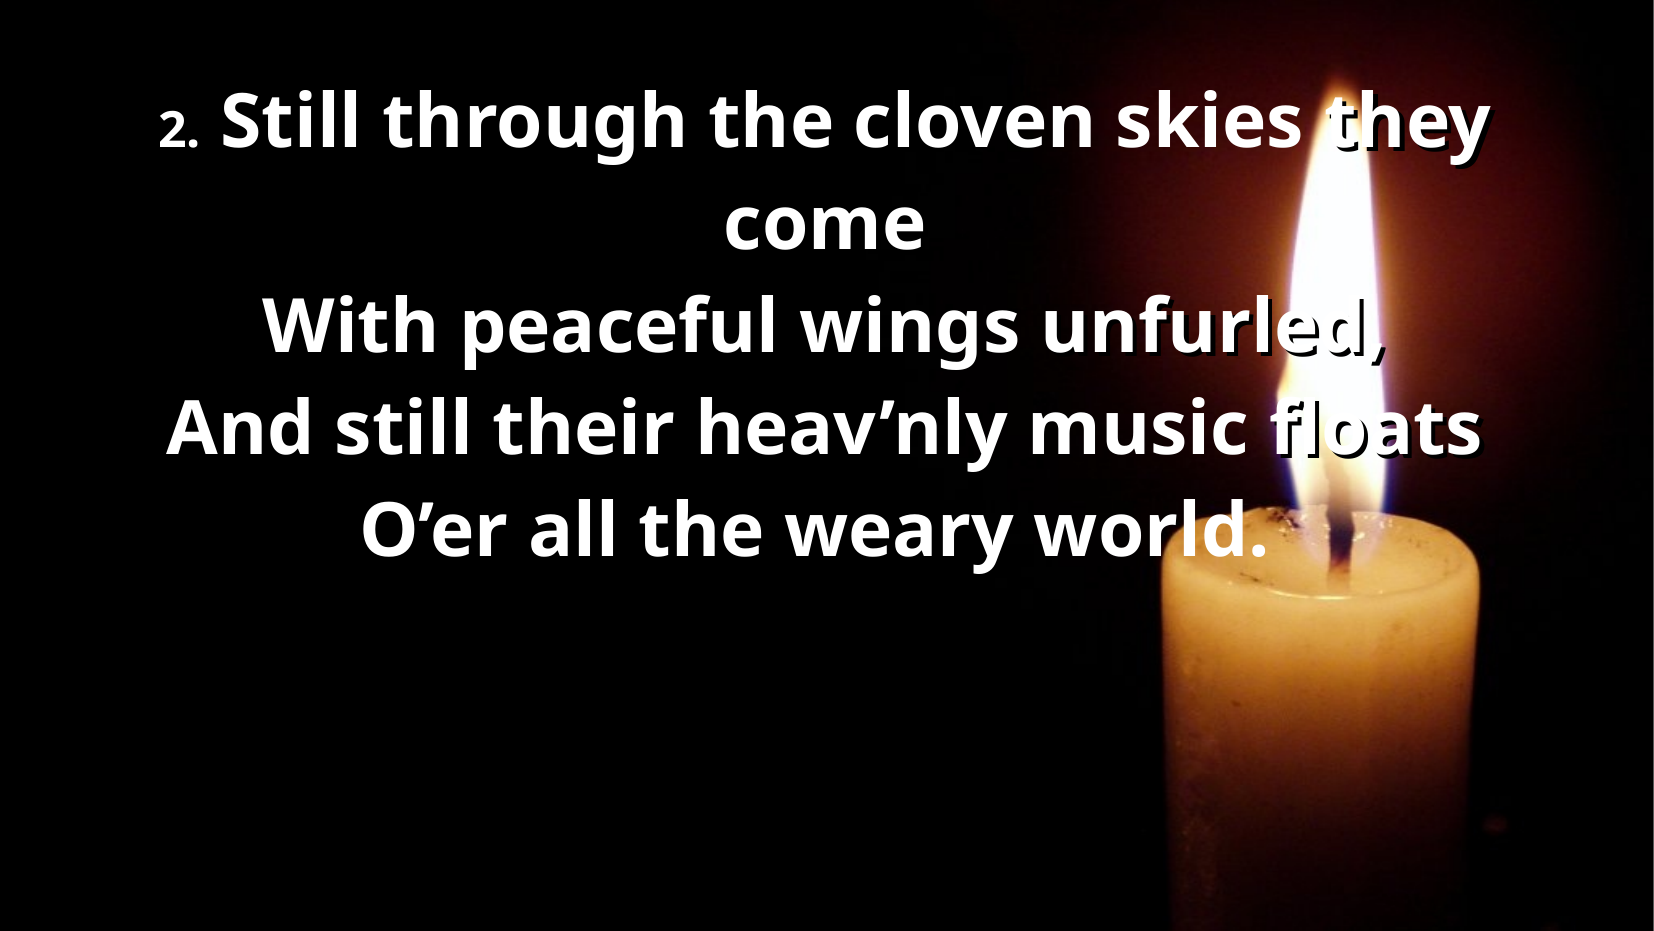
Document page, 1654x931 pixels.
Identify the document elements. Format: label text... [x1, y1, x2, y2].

picture [0, 0, 1654, 931]
text_box 2. Still through the cloven skies they come With peaceful wings unfurled, And still their heav’nly music floats O’er all the weary world. [60, 60, 1591, 574]
